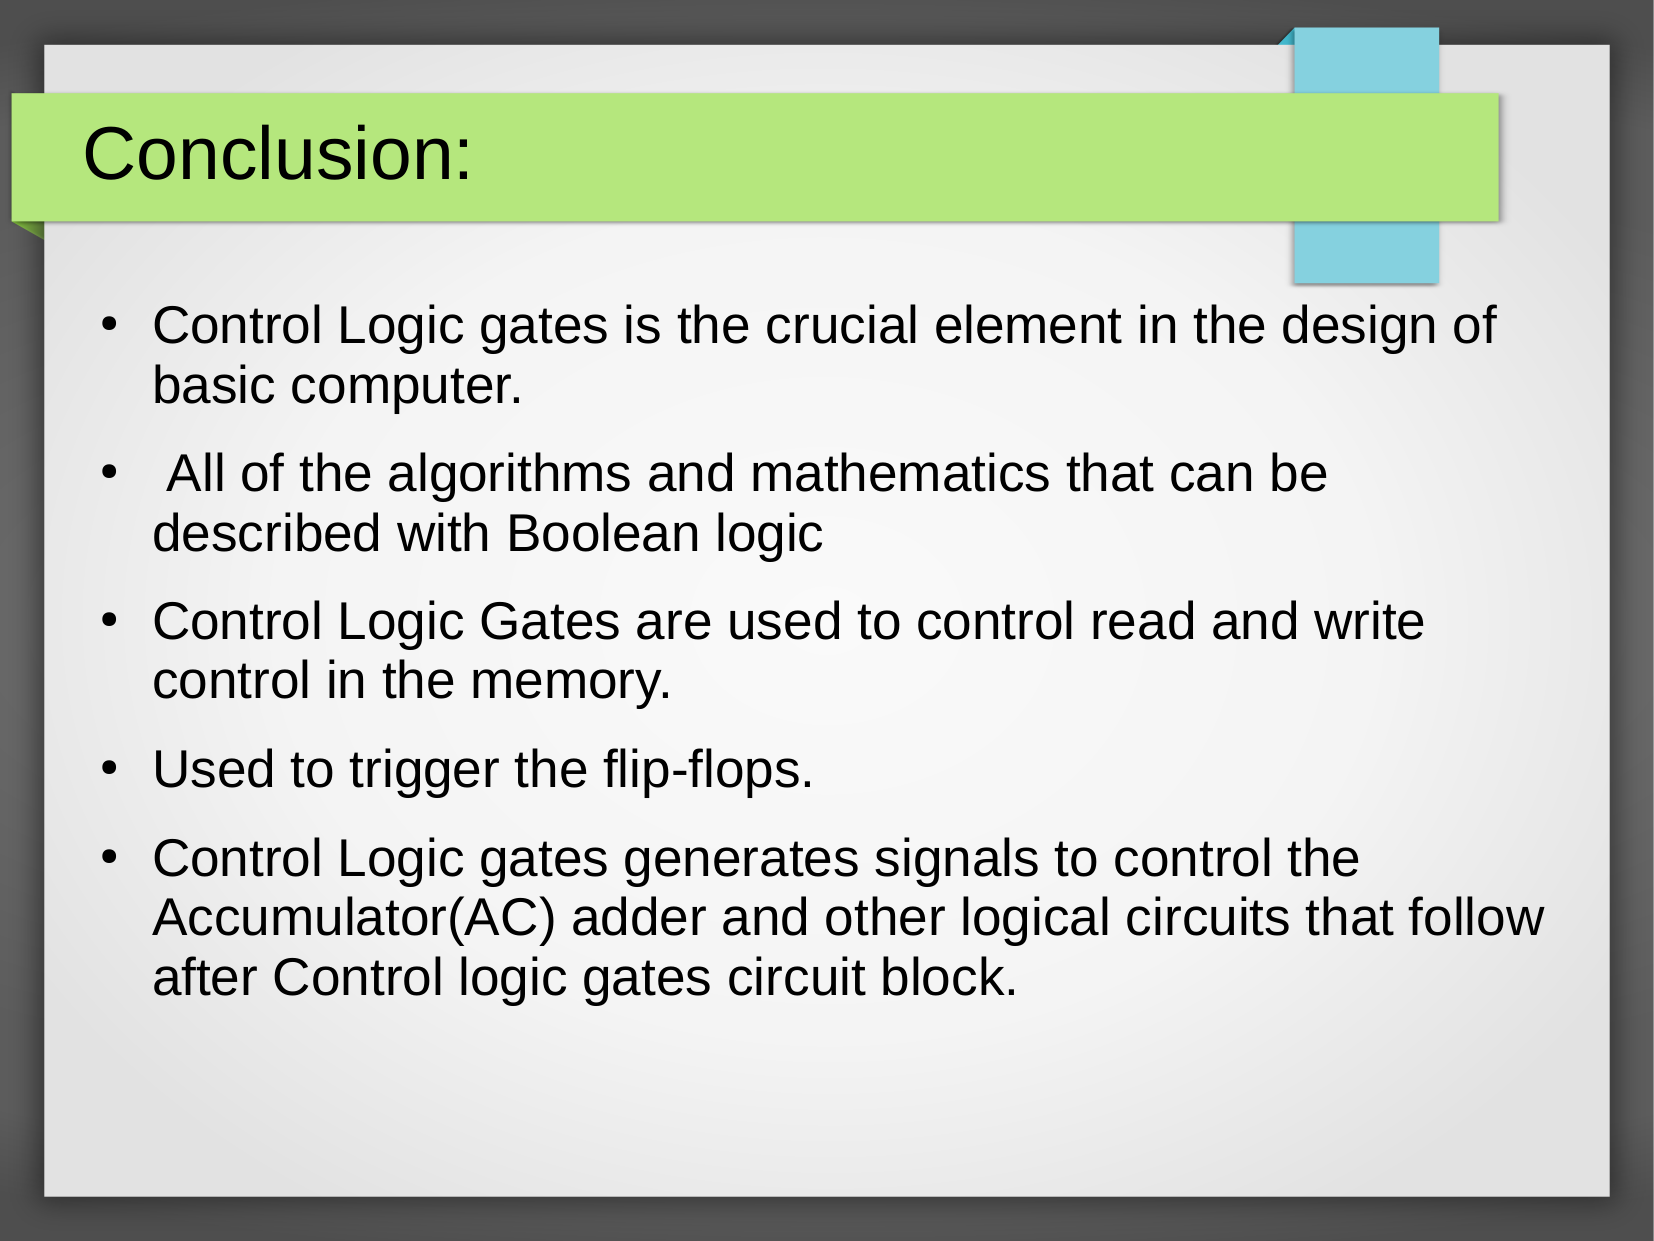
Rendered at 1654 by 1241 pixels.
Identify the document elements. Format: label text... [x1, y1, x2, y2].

picture [0, 0, 1654, 1241]
list Control Logic gates is the crucial element in the design of basic computer. All of the algorithms and mathematics that can be described with Boolean logic Control Logic Gates are used to control read and write control in the memory. Used to trigger the flip-flops. Control Logic gates generates signals to control the Accumulator(AC) adder and other logical circuits that follow after Control logic gates circuit block. [82, 295, 1571, 1015]
title Conclusion: [82, 94, 1264, 213]
